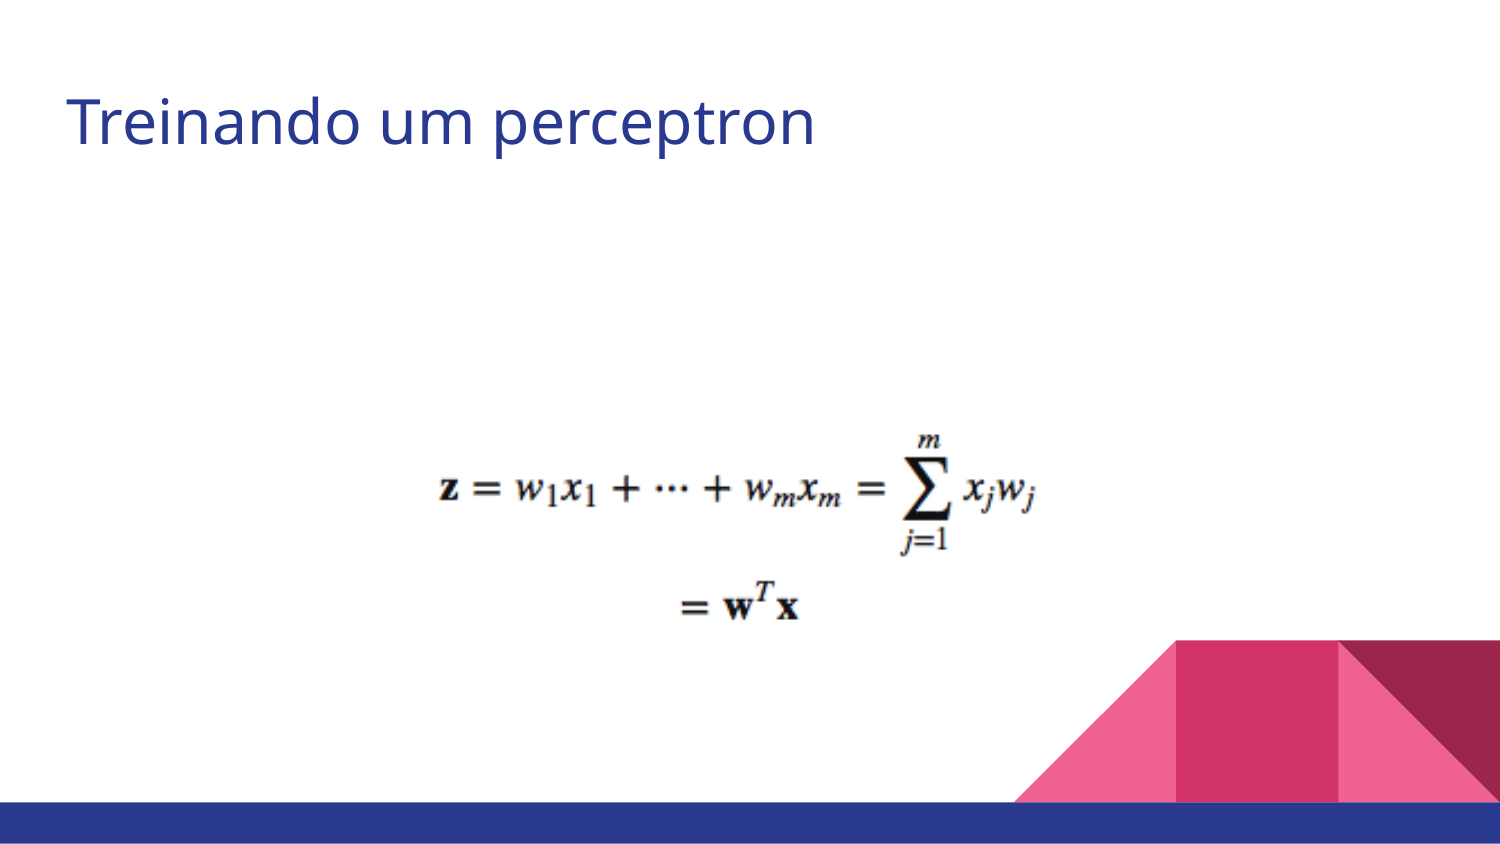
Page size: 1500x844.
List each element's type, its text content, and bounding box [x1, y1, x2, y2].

title Treinando um perceptron [51, 67, 1449, 167]
picture [411, 397, 1045, 638]
